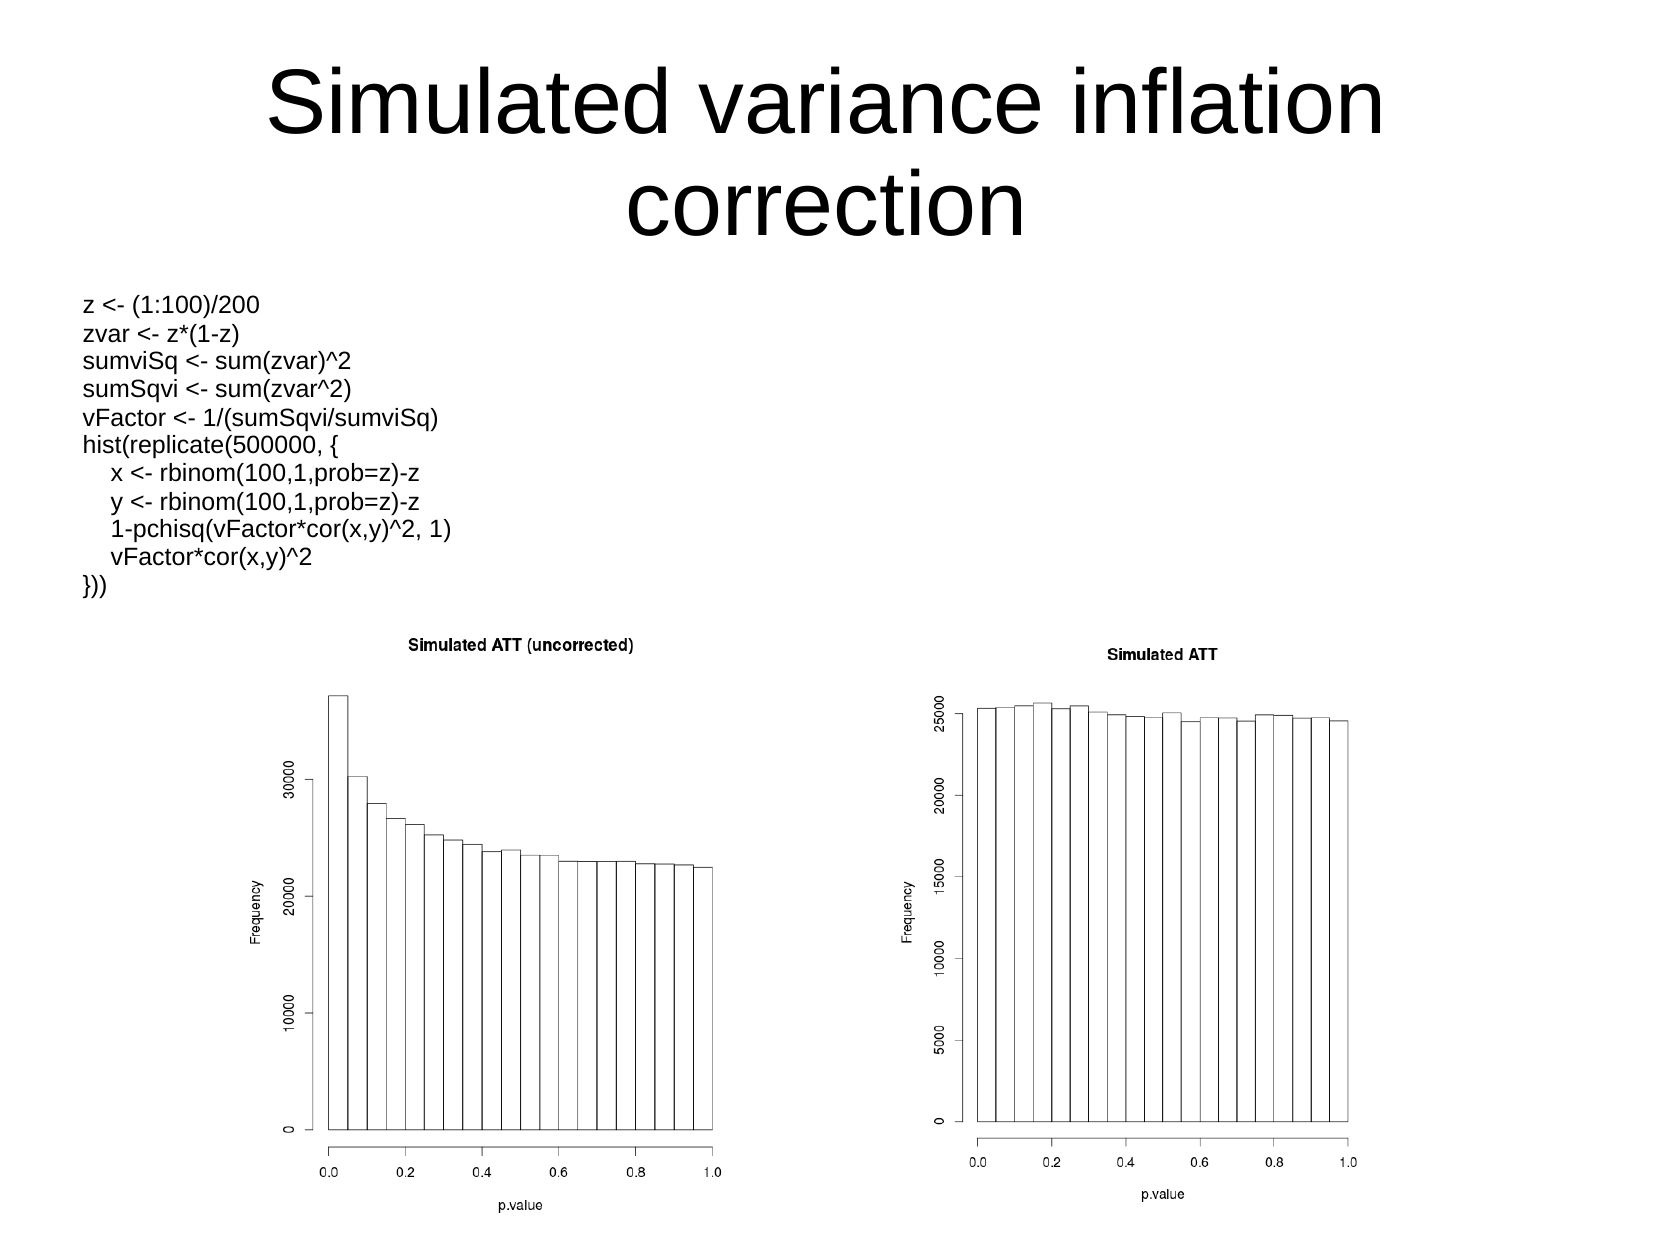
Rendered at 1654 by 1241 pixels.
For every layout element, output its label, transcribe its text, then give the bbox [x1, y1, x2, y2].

subtitle z <- (1:100)/200 zvar <- z*(1-z) sumviSq <- sum(zvar)^2 sumSqvi <- sum(zvar^2) vFactor <- 1/(sumSqvi/sumviSq) hist(replicate(500000, { x <- rbinom(100,1,prob=z)-z y <- rbinom(100,1,prob=z)-z 1-pchisq(vFactor*cor(x,y)^2, 1) vFactor*cor(x,y)^2 })) [82, 291, 1571, 935]
title Simulated variance inflation correction [82, 49, 1571, 257]
picture [245, 610, 762, 1231]
picture [897, 621, 1396, 1219]
